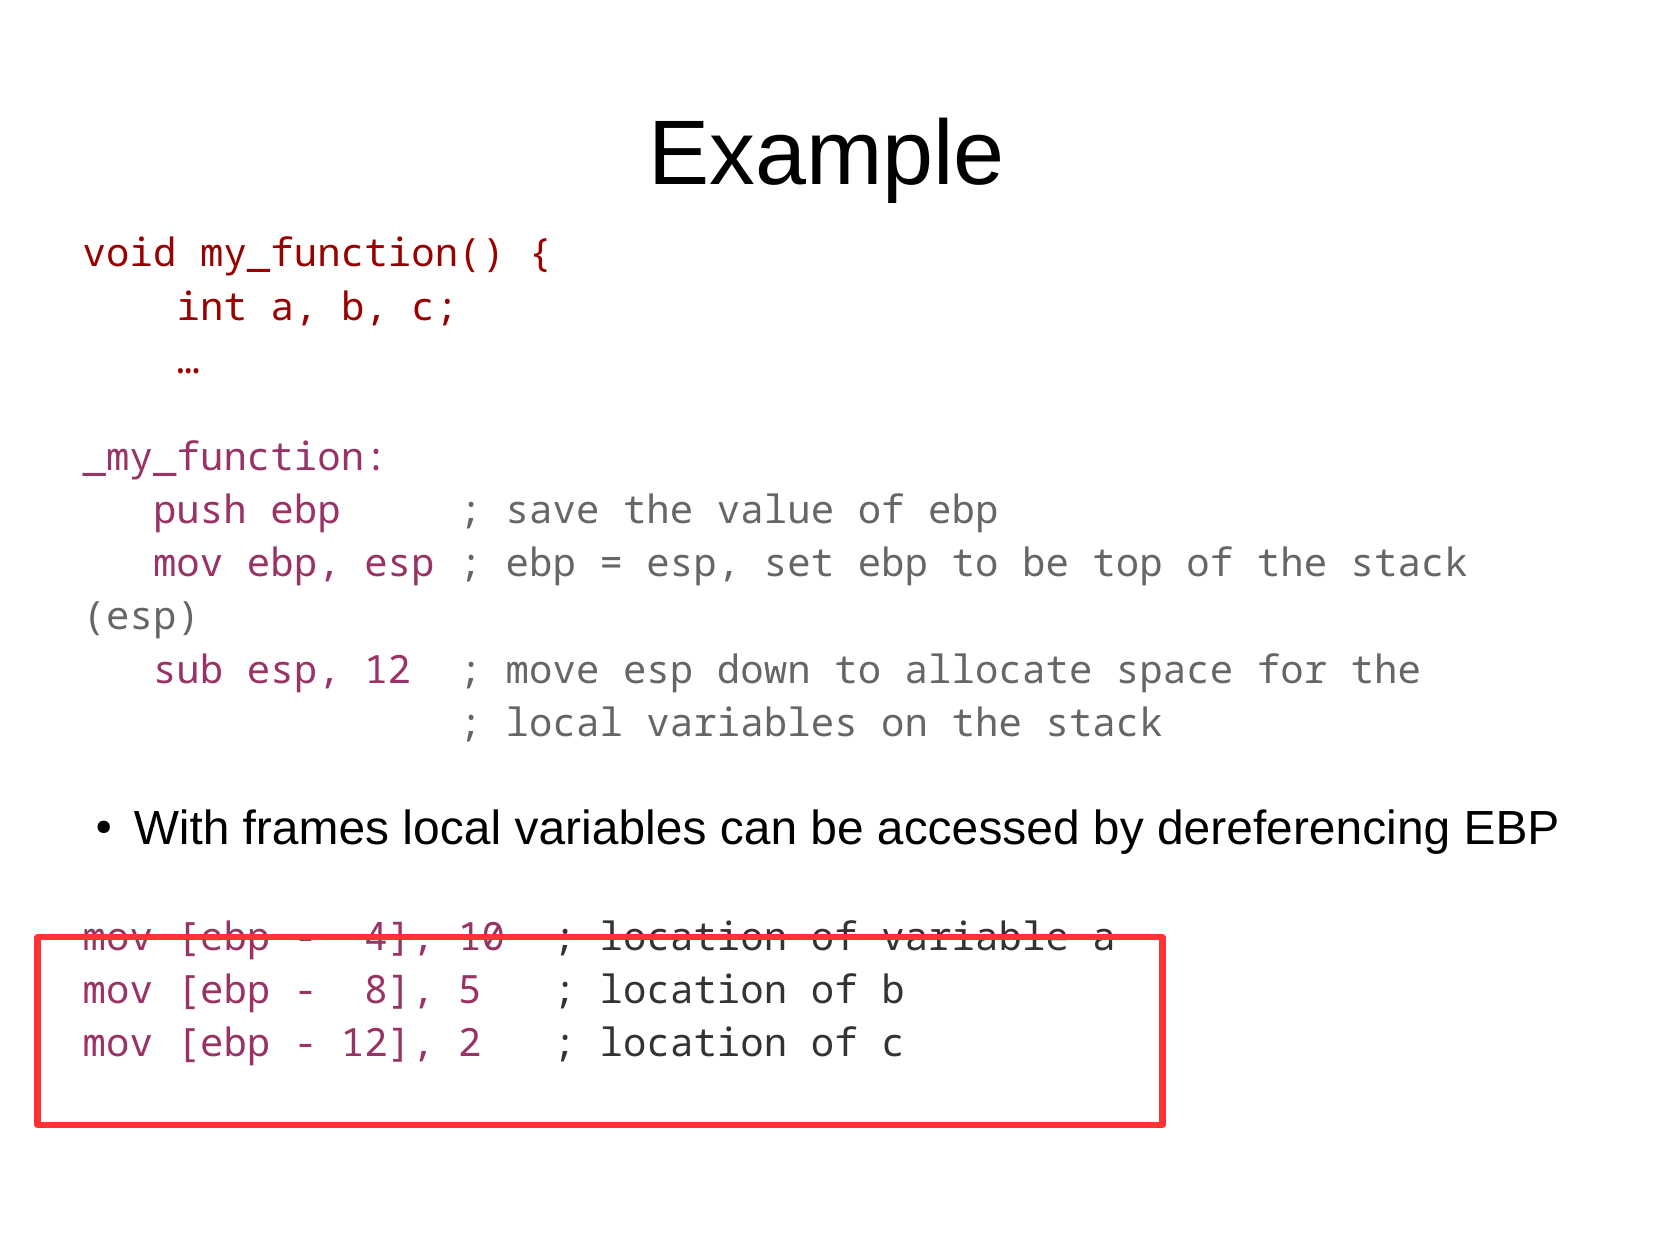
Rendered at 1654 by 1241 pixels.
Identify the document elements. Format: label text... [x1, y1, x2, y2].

title Example [82, 49, 1571, 225]
list void my_function() { int a, b, c; … _my_function: push ebp ; save the value of ebp mov ebp, esp ; ebp = esp, set ebp to be top of the stack (esp) sub esp, 12 ; move esp down to allocate space for the ; local variables on the stack With frames local variables can be accessed by dereferencing EBP mov [ebp - 4], 10 ; location of variable a mov [ebp - 8], 5 ; location of b mov [ebp - 12], 2 ; location of c [82, 225, 1571, 1109]
list void my_function() { int a, b, c; … _my_function: push ebp ; save the value of ebp mov ebp, esp ; ebp = esp, set ebp to be top of the stack (esp) sub esp, 12 ; move esp down to allocate space for the ; local variables on the stack With frames local variables can be accessed by dereferencing EBP mov [ebp - 4], 10 ; location of variable a mov [ebp - 8], 5 ; location of b mov [ebp - 12], 2 ; location of c [82, 940, 1159, 1109]
